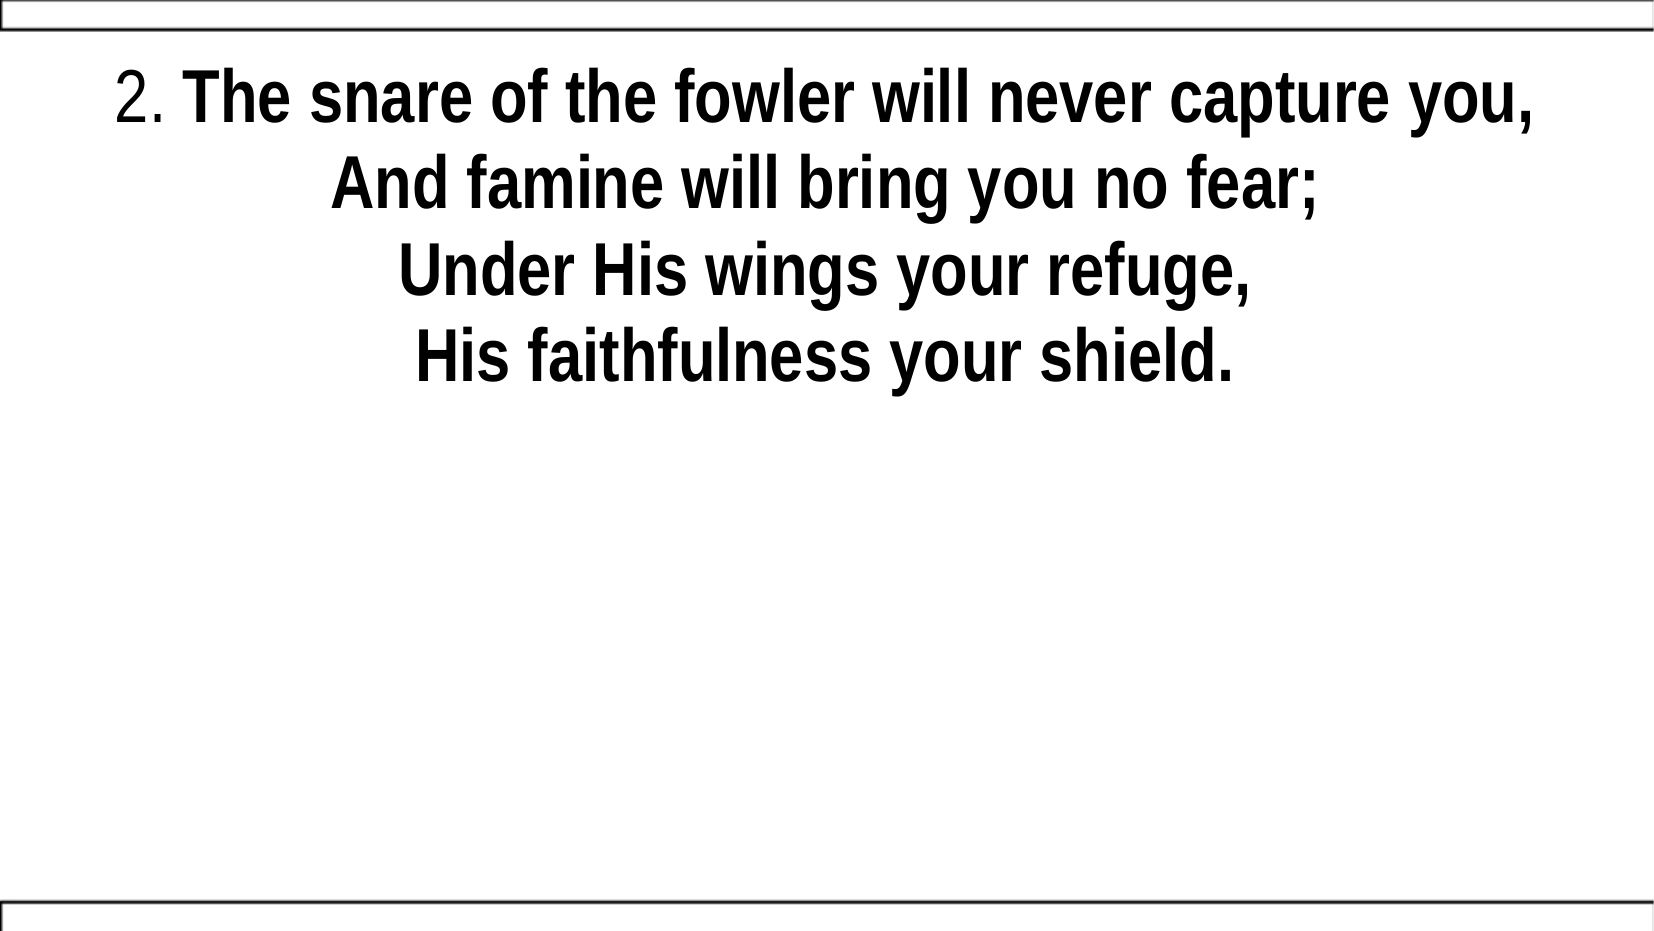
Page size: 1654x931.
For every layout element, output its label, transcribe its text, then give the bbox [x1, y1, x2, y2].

picture [0, 0, 1654, 931]
text_box 2. The snare of the fowler will never capture you, And famine will bring you no fear; Under His wings your refuge, His faithfulness your shield. [75, 45, 1576, 509]
